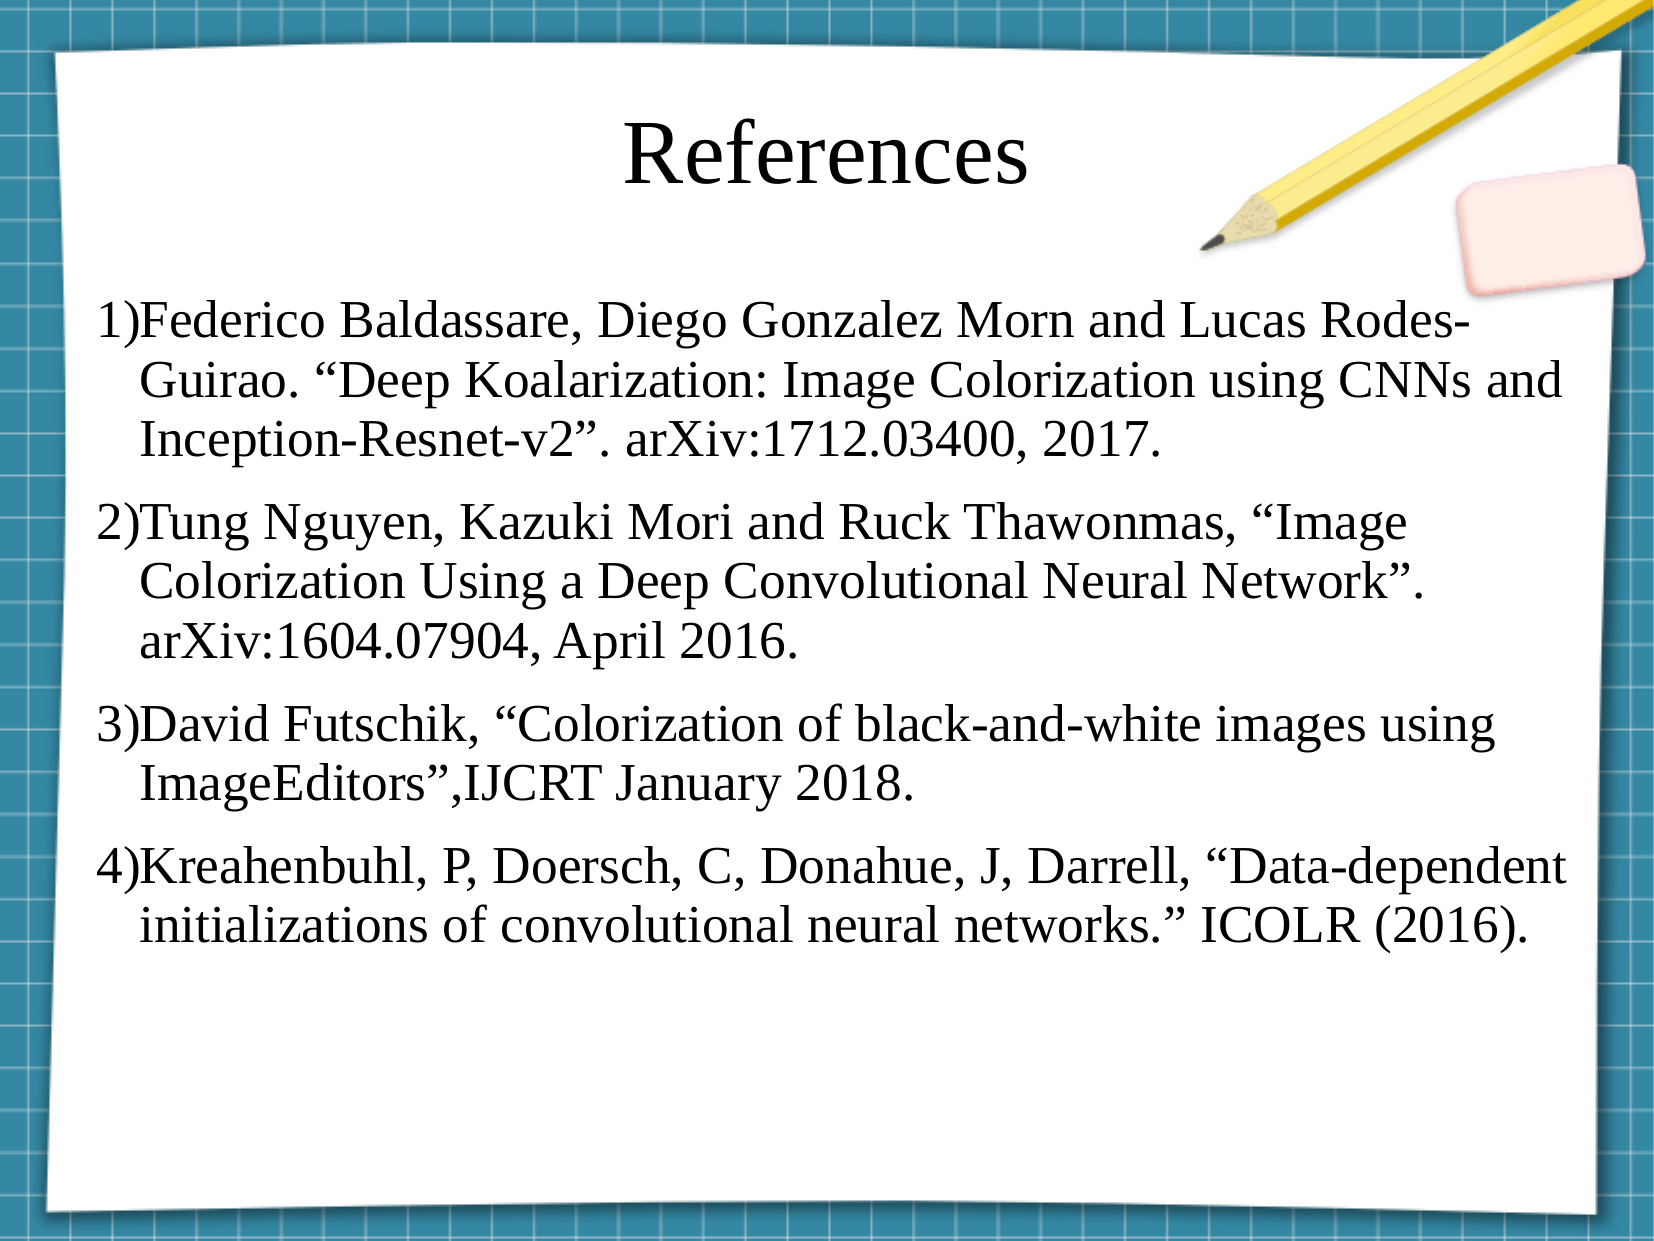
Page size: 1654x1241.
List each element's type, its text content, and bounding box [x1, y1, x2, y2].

picture [0, 0, 1654, 1241]
title References [82, 49, 1571, 257]
list Federico Baldassare, Diego Gonzalez Morn and Lucas Rodes-Guirao. “Deep Koalarization: Image Colorization using CNNs and Inception-Resnet-v2”. arXiv:1712.03400, 2017. Tung Nguyen, Kazuki Mori and Ruck Thawonmas, “Image Colorization Using a Deep Convolutional Neural Network”. arXiv:1604.07904, April 2016. David Futschik, “Colorization of black-and-white images using ImageEditors”,IJCRT January 2018. Kreahenbuhl, P, Doersch, C, Donahue, J, Darrell, “Data-dependent initializations of convolutional neural networks.” ICOLR (2016). [82, 290, 1571, 1010]
